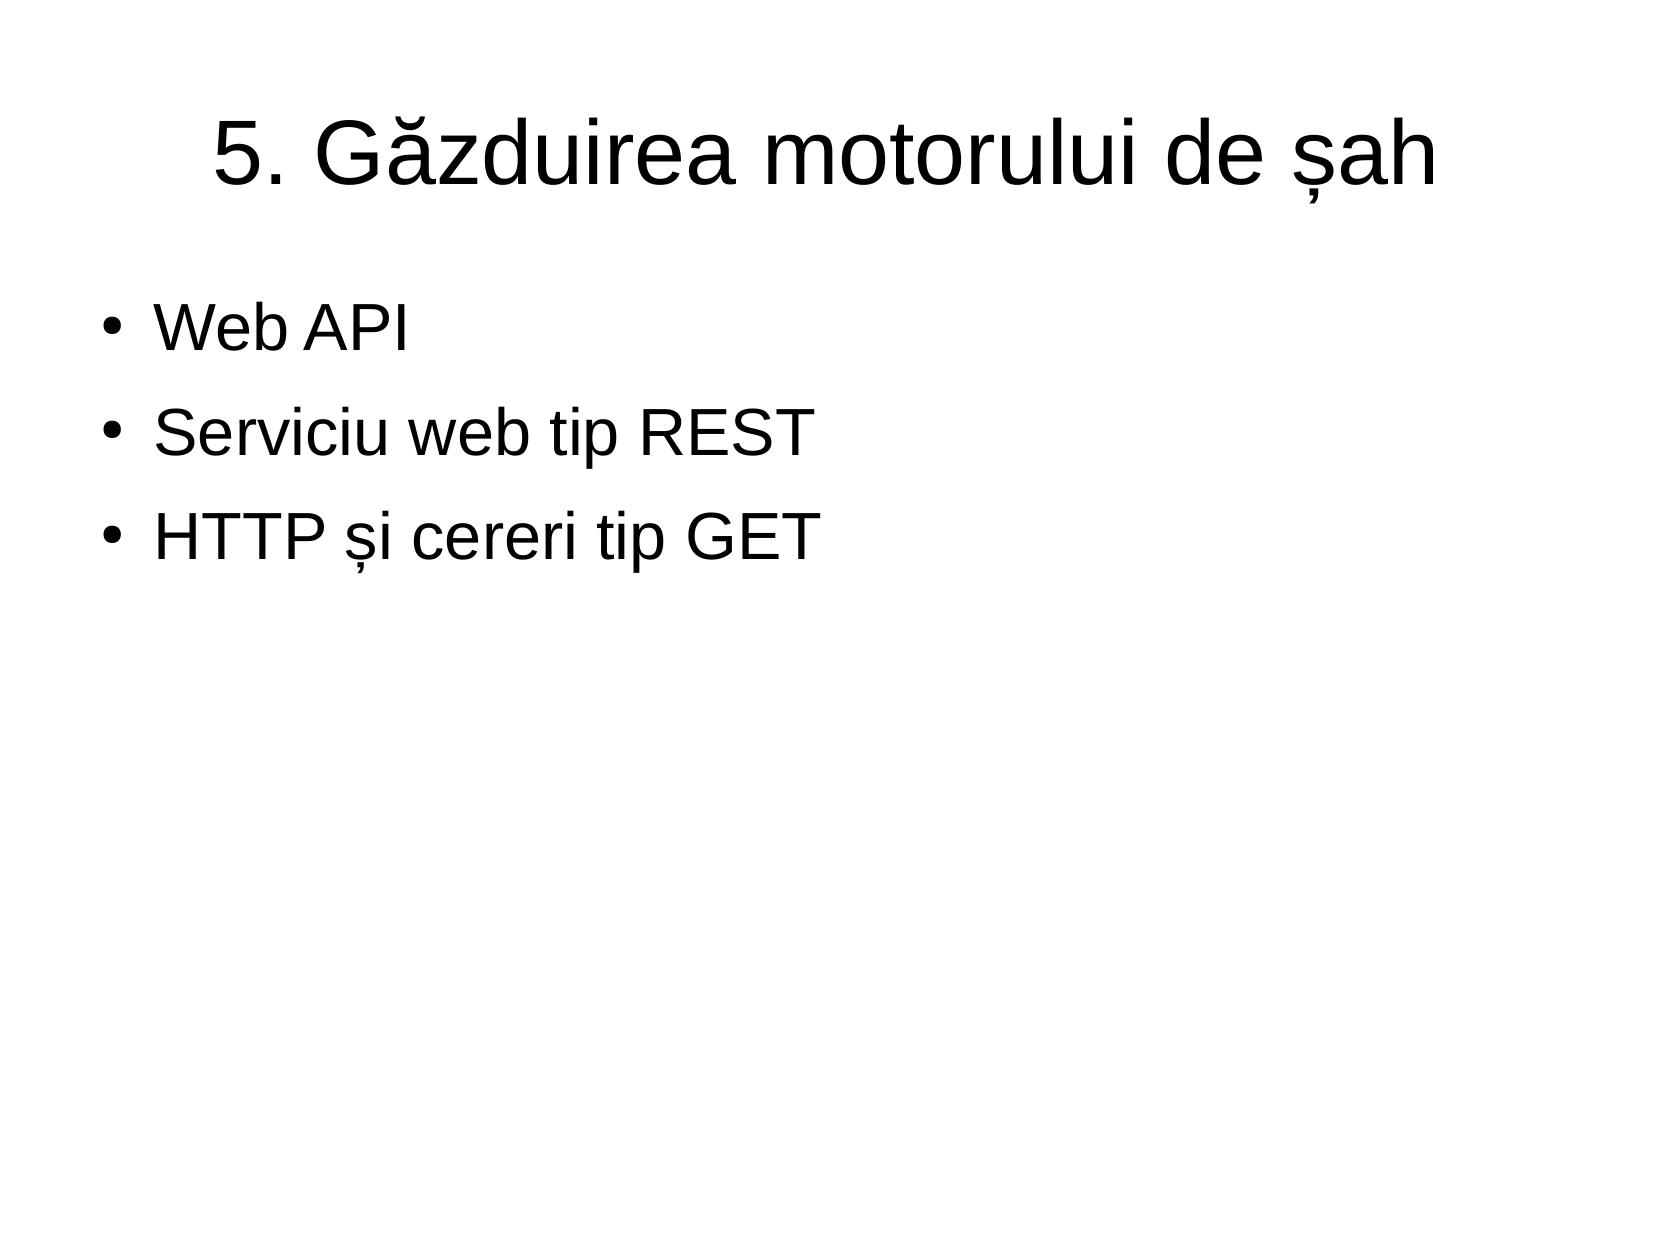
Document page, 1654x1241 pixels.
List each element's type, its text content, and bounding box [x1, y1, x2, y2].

list Web API Serviciu web tip REST HTTP și cereri tip GET [82, 290, 1571, 1010]
title 5. Găzduirea motorului de șah [82, 49, 1571, 257]
